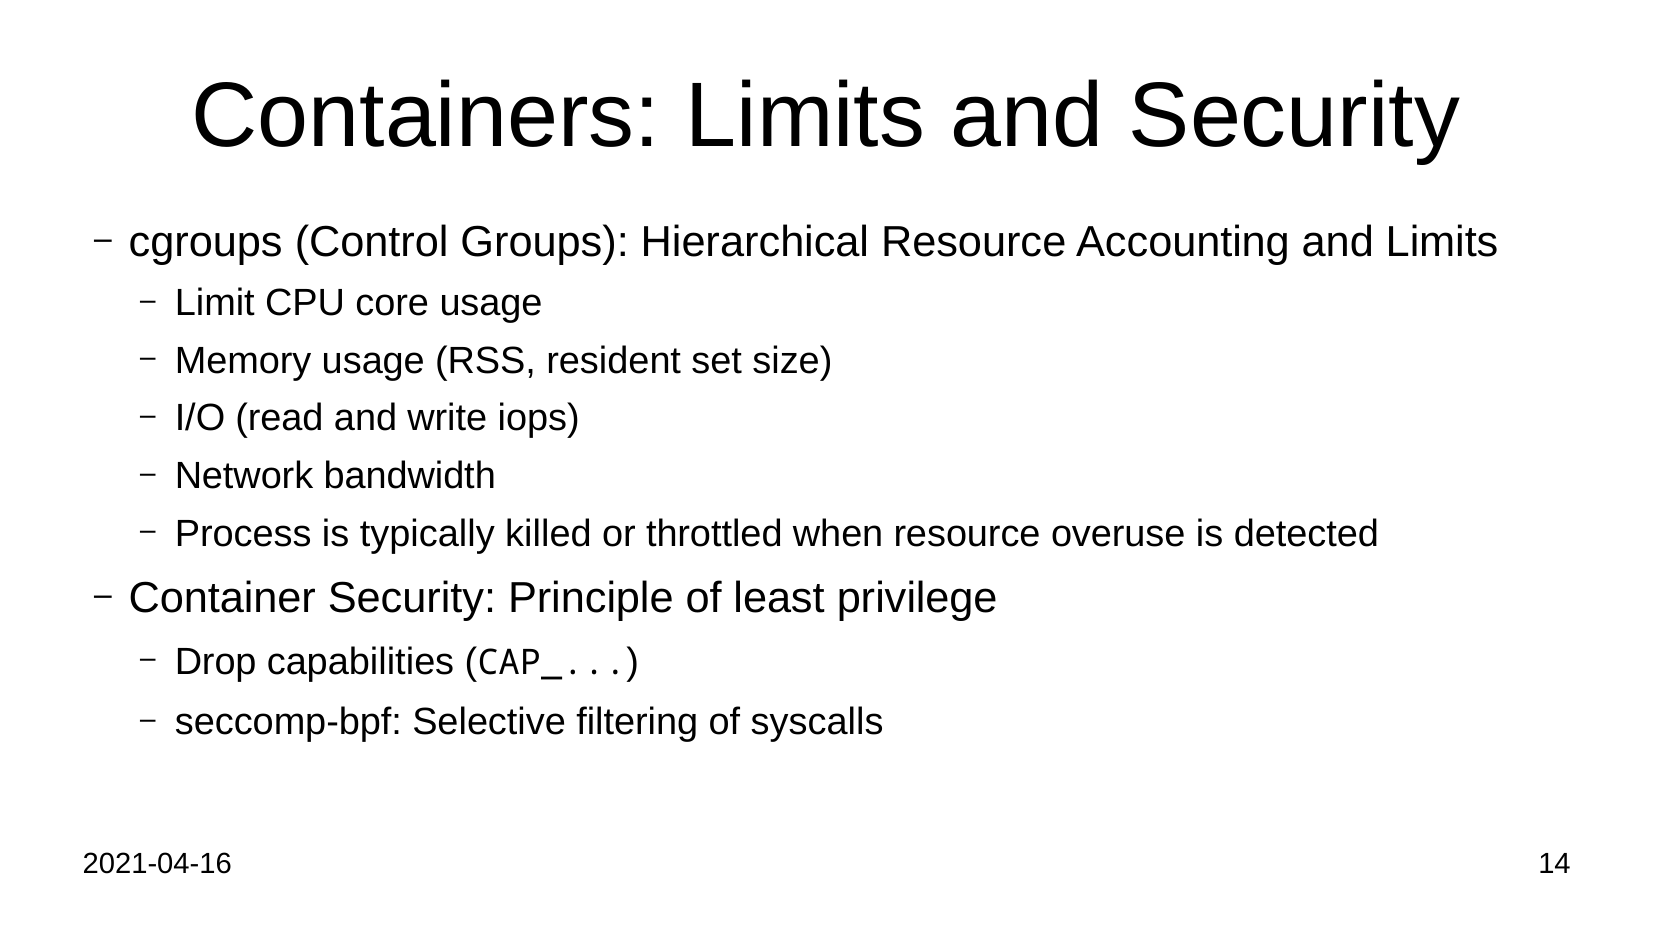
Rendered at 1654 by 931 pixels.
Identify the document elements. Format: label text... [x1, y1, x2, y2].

title Containers: Limits and Security [82, 37, 1571, 193]
list cgroups (Control Groups): Hierarchical Resource Accounting and Limits Limit CPU core usage Memory usage (RSS, resident set size) I/O (read and write iops) Network bandwidth Process is typically killed or throttled when resource overuse is detected Container Security: Principle of least privilege Drop capabilities (CAP_...) seccomp-bpf: Selective filtering of syscalls [82, 217, 1571, 758]
